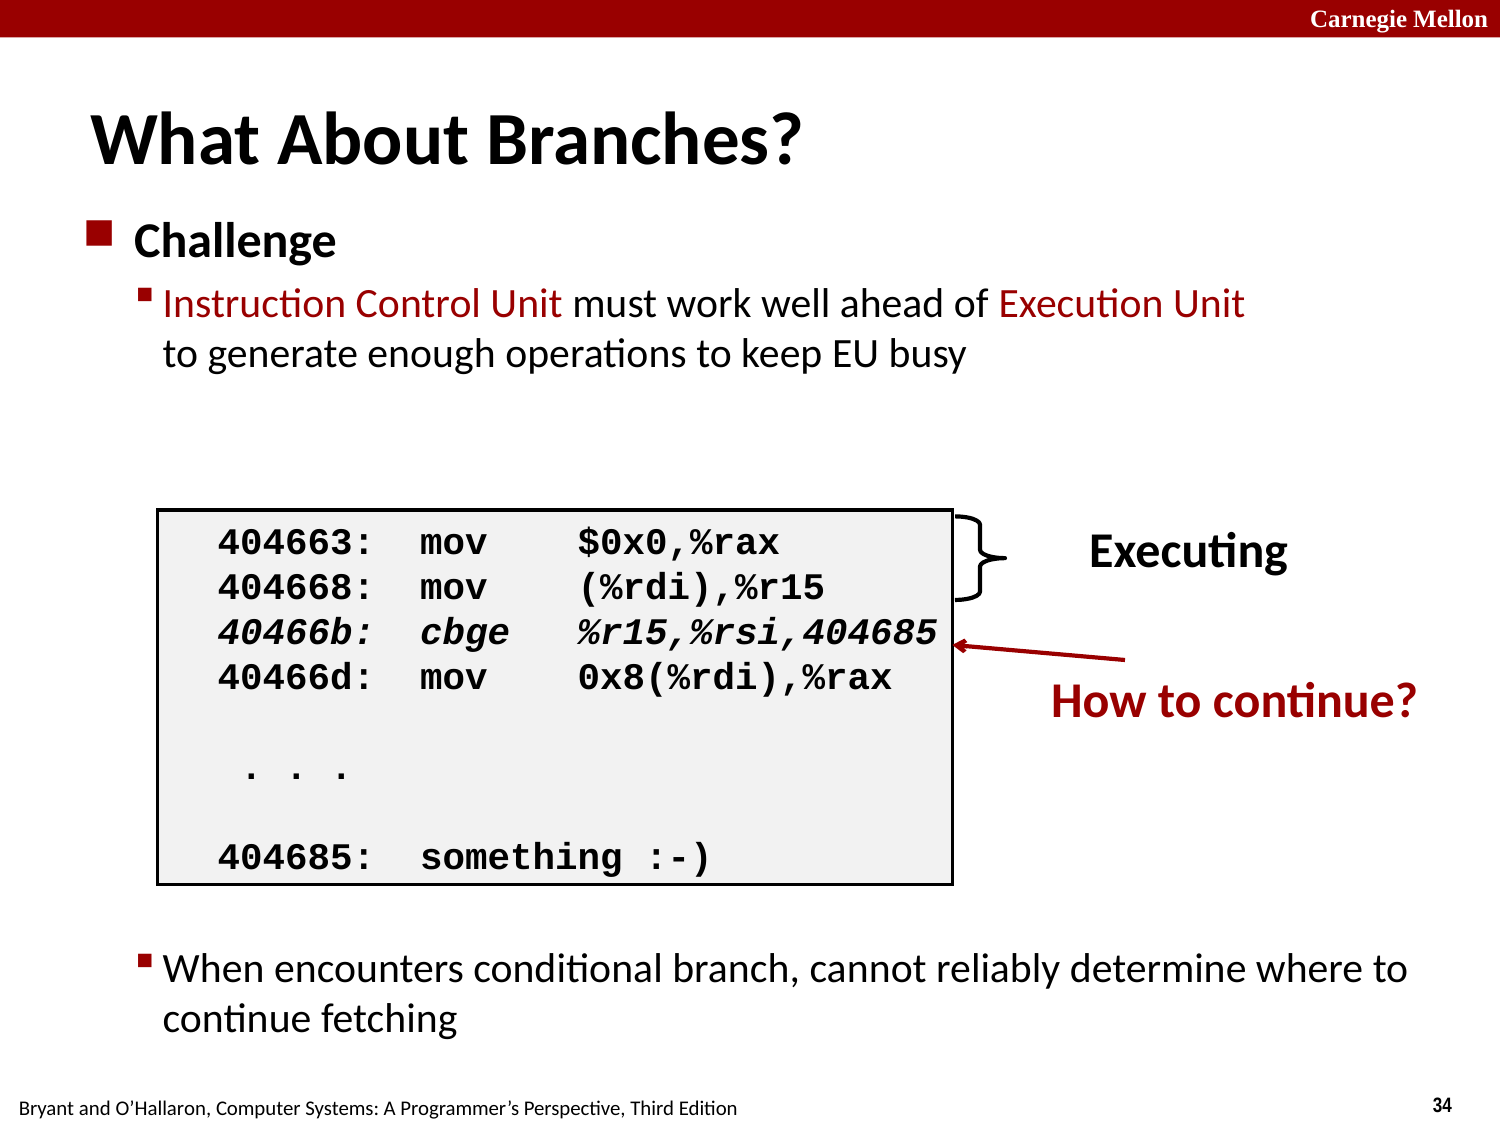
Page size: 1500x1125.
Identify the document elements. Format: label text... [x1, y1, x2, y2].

text_box Executing [1074, 510, 1304, 585]
text_box How to continue? [1036, 659, 1434, 735]
title What About Branches? [75, 87, 1129, 182]
list Challenge Instruction Control Unit must work well ahead of Execution Unit to generate enough operations to keep EU busy When encounters conditional branch, cannot reliably determine where to continue fetching [72, 200, 1488, 1044]
text_box 404663: mov $0x0,%rax 404668: mov (%rdi),%r15 40466b: cbge %r15,%rsi,404685 40466d: mov 0x8(%rdi),%rax . . . 404685: something :-) [157, 509, 953, 885]
